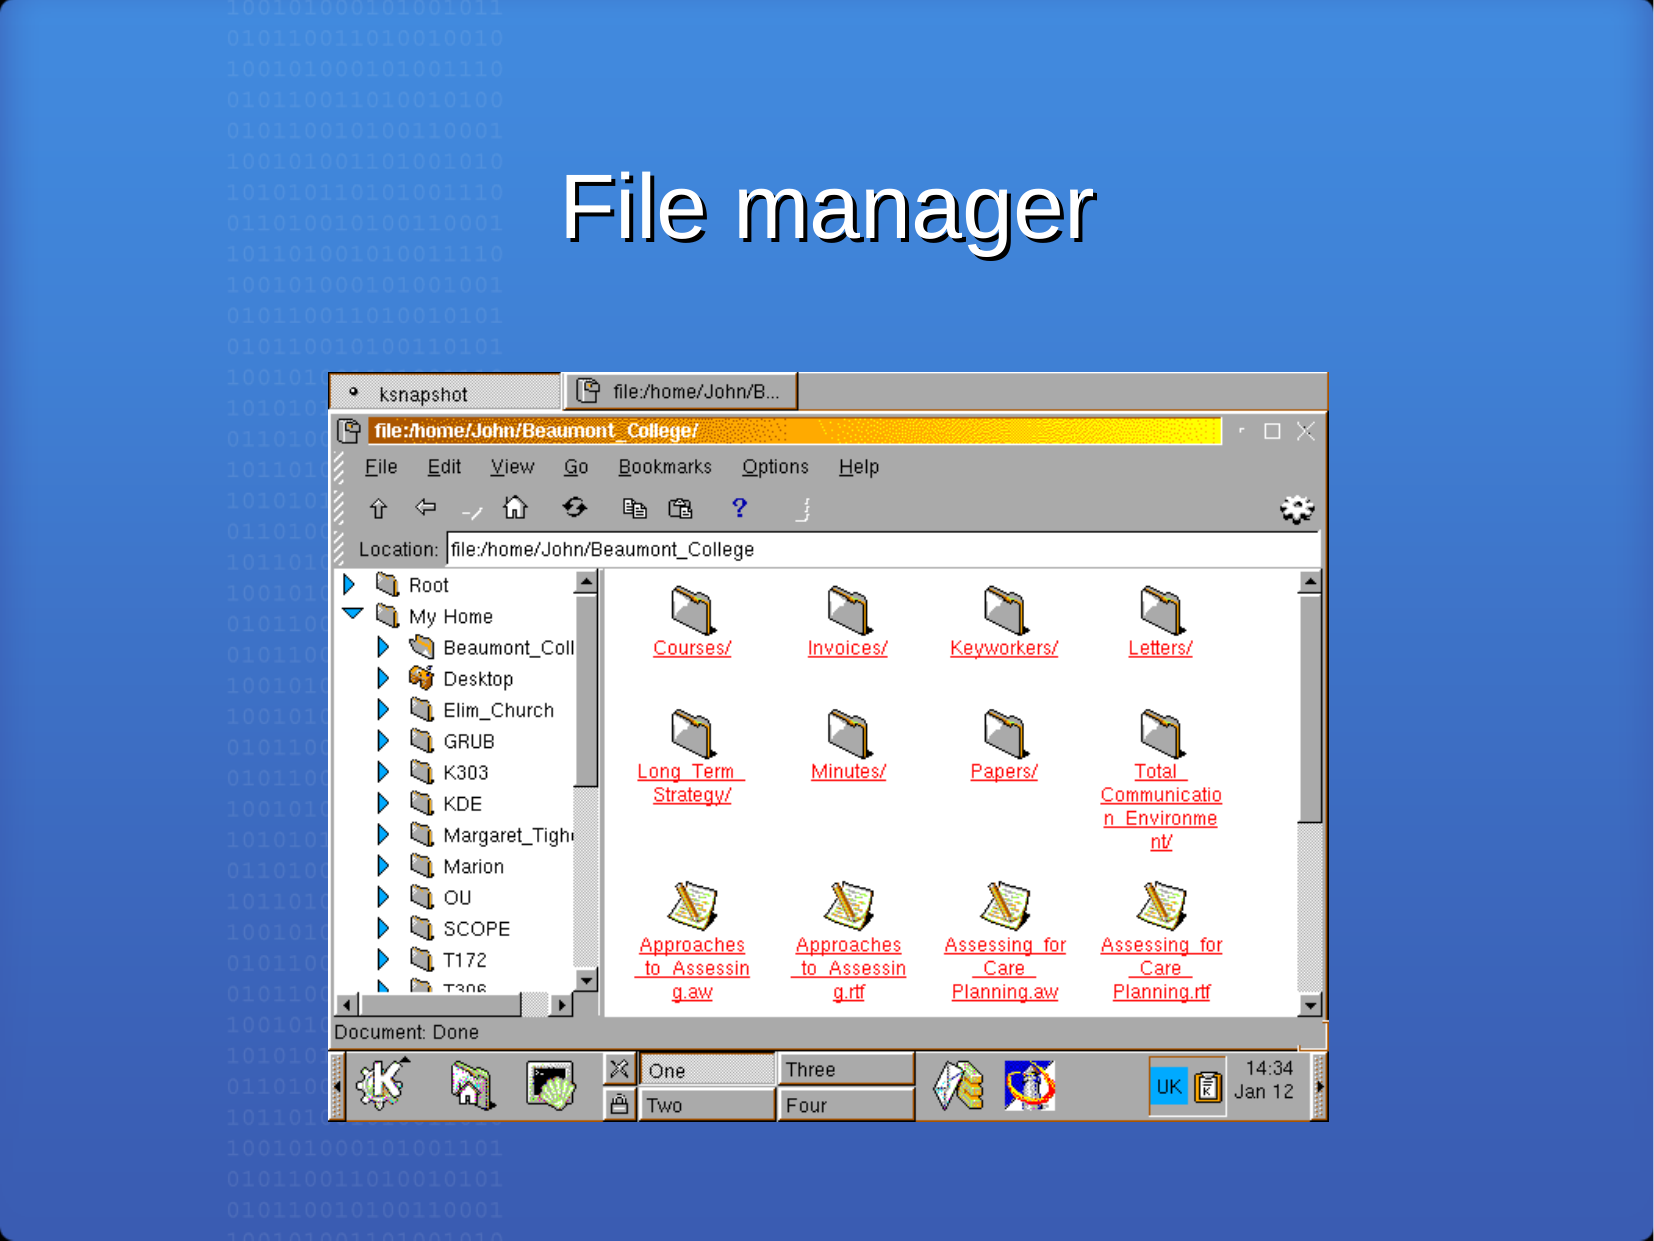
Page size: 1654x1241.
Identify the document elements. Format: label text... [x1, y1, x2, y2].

title File manager [121, 110, 1534, 303]
picture [0, 0, 1654, 1241]
chart [121, 344, 1534, 1127]
